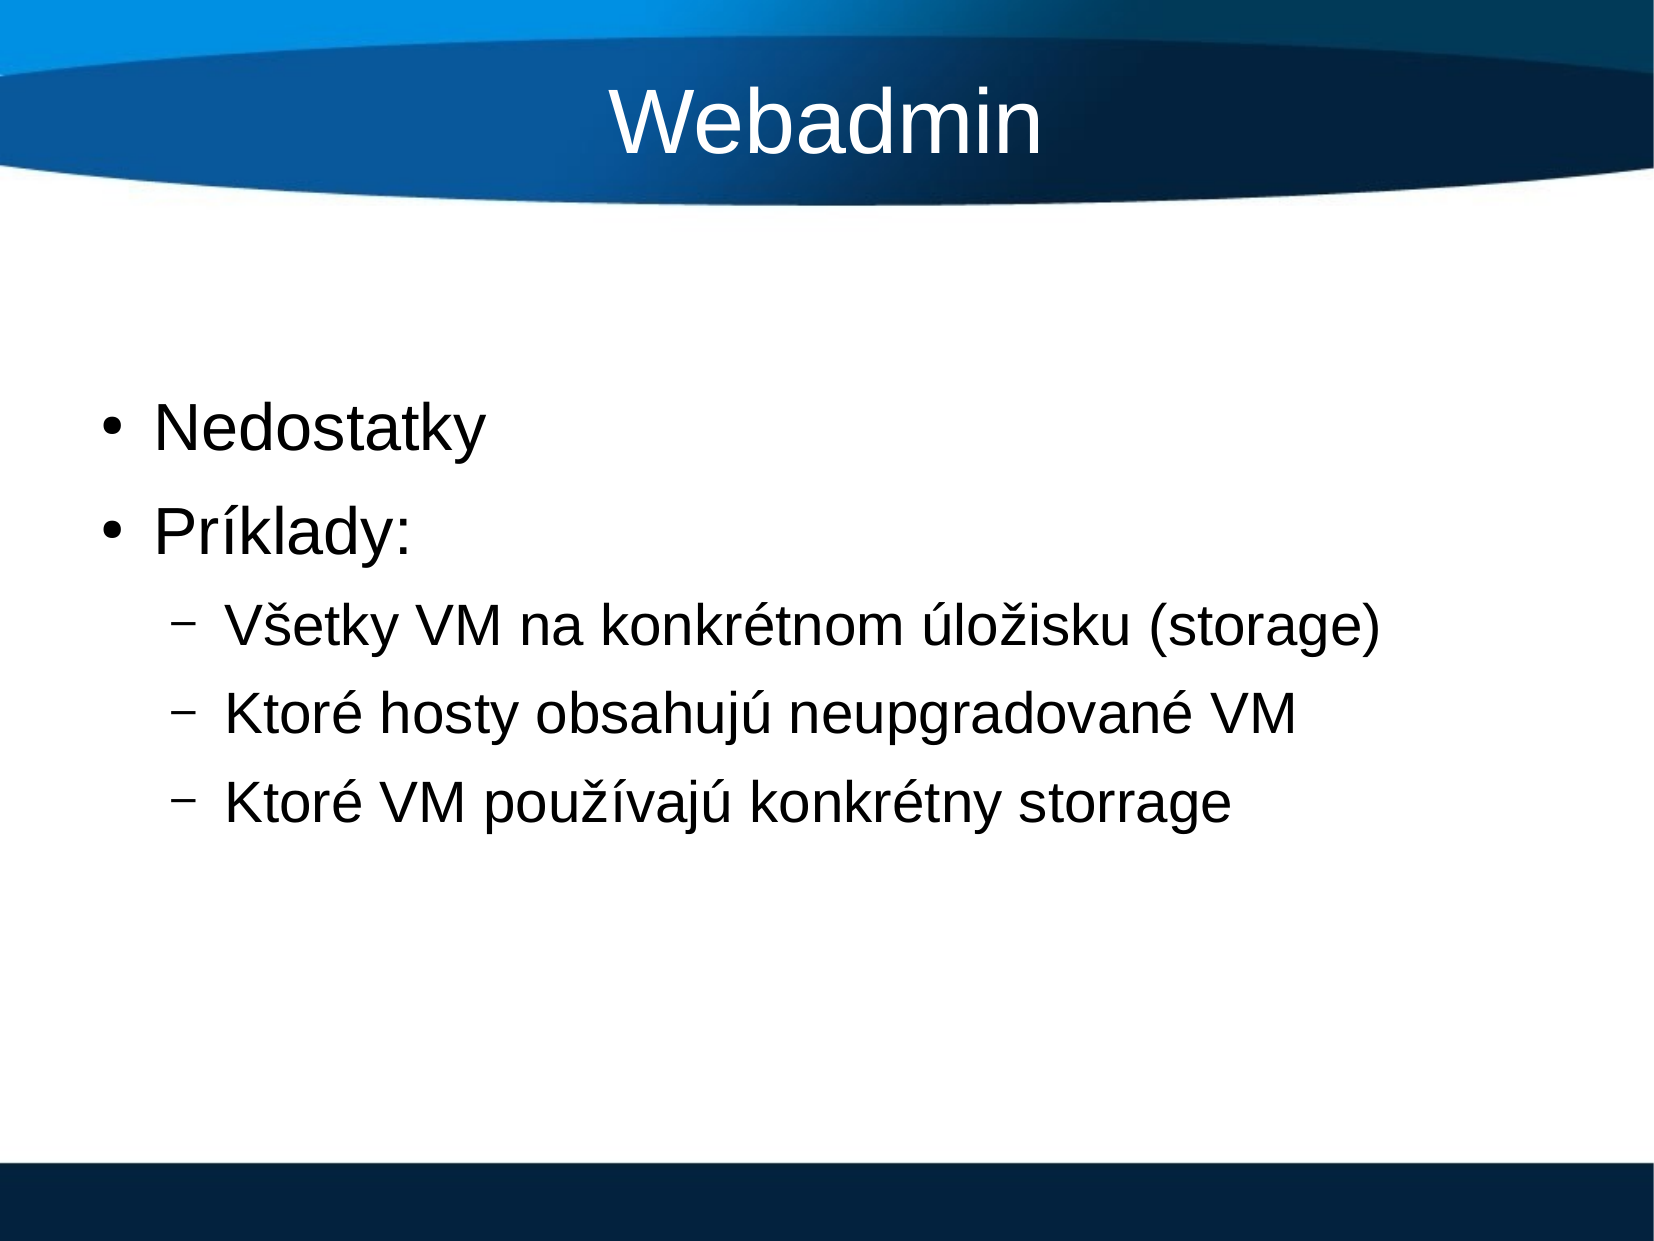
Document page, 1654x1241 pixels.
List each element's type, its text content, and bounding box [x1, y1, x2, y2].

picture [1576, 49, 1602, 55]
title Webadmin [82, 17, 1571, 226]
picture [0, 0, 1654, 1241]
list Nedostatky Príklady: Všetky VM na konkrétnom úložisku (storage) Ktoré hosty obsahujú neupgradované VM Ktoré VM používajú konkrétny storrage [82, 390, 1571, 1110]
